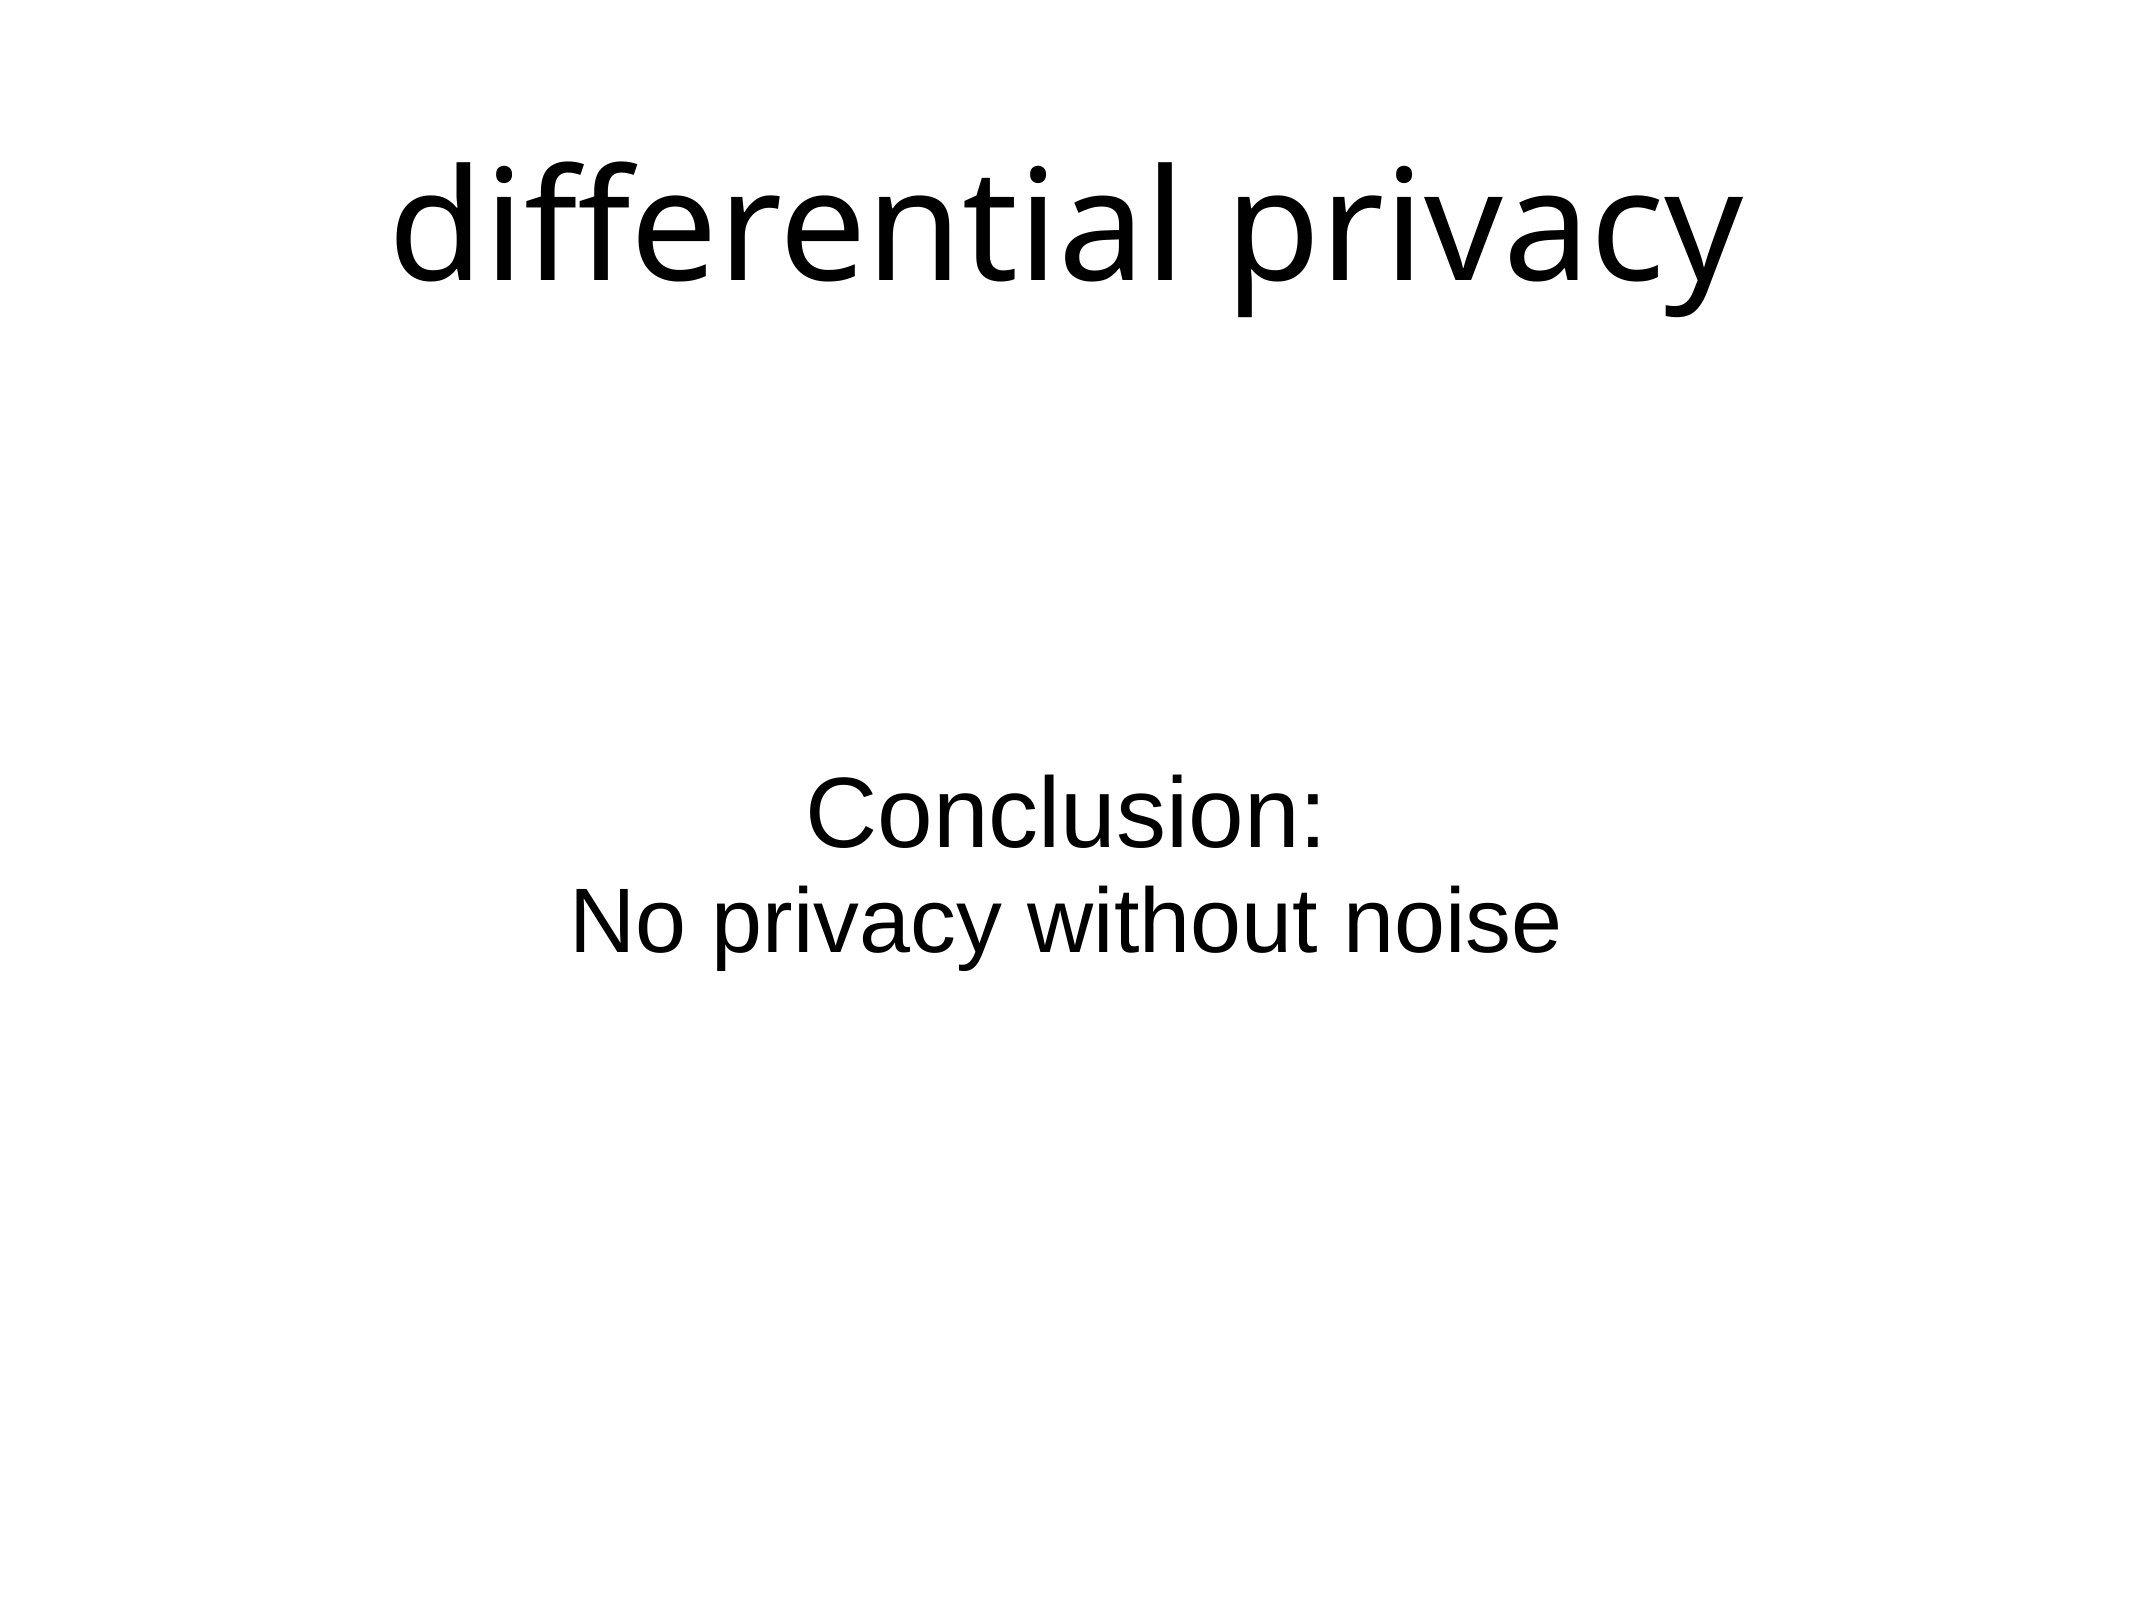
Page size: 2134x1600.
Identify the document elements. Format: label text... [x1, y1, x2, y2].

title differential privacy [156, 41, 1978, 396]
text_box Conclusion: No privacy without noise [0, 750, 2134, 1227]
